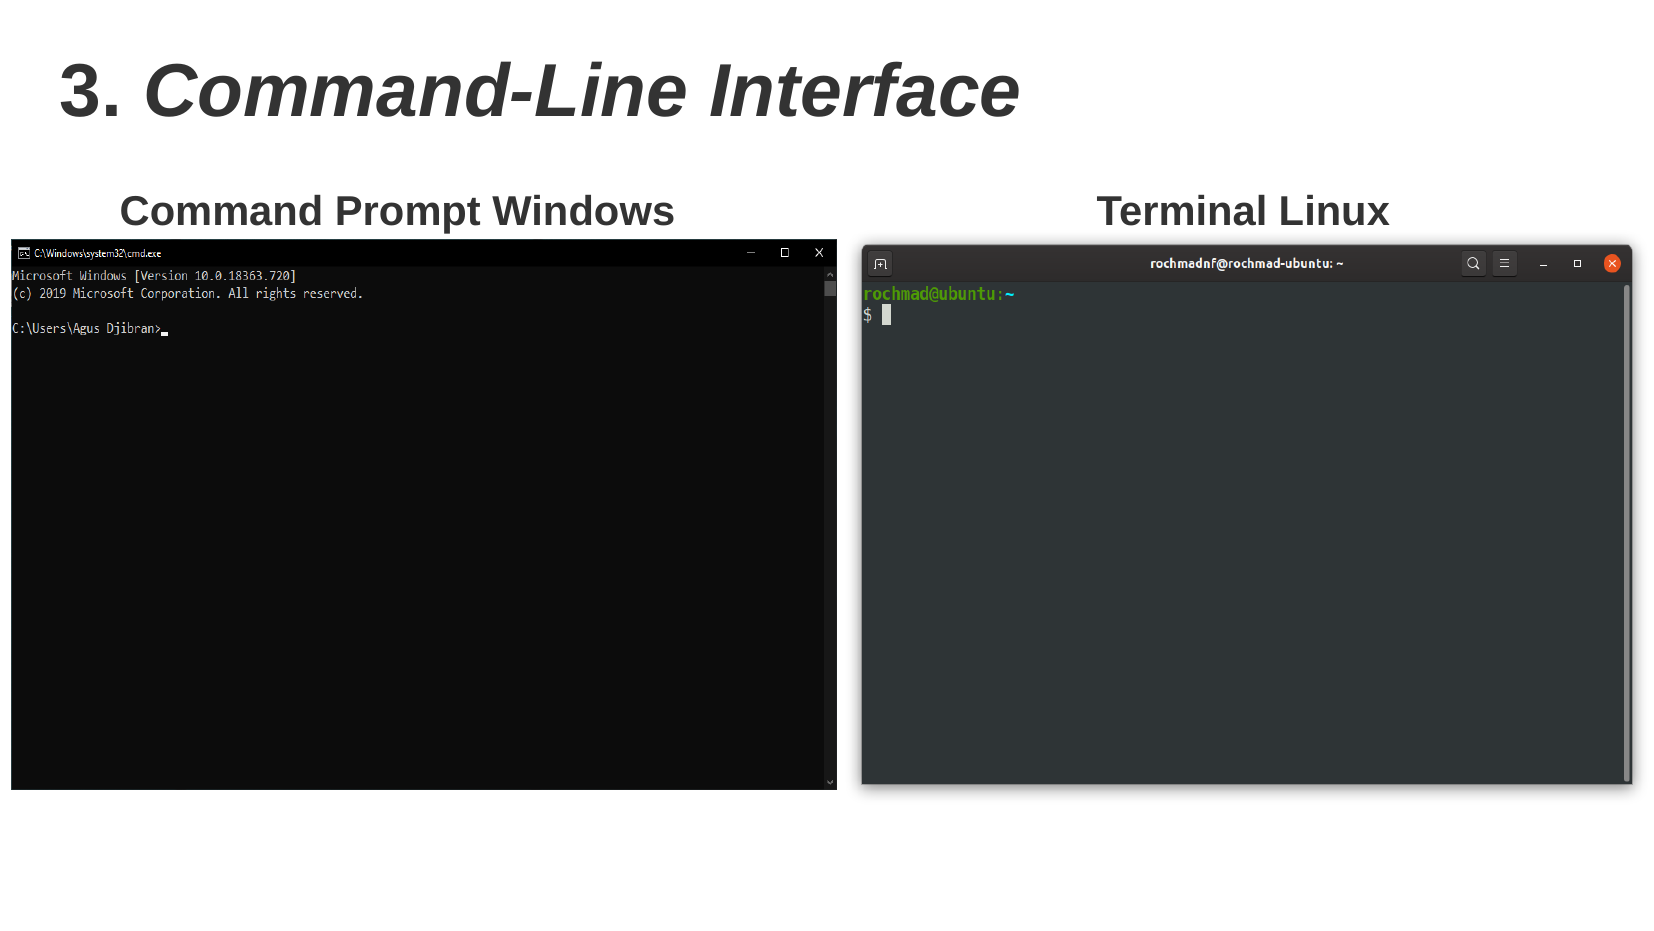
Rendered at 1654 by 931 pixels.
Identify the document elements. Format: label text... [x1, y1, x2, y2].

picture [839, 224, 1654, 811]
text_box Terminal Linux [860, 180, 1626, 289]
text_box 3. Command-Line Interface [45, 41, 1051, 151]
picture [11, 239, 837, 790]
text_box Command Prompt Windows [15, 180, 781, 289]
